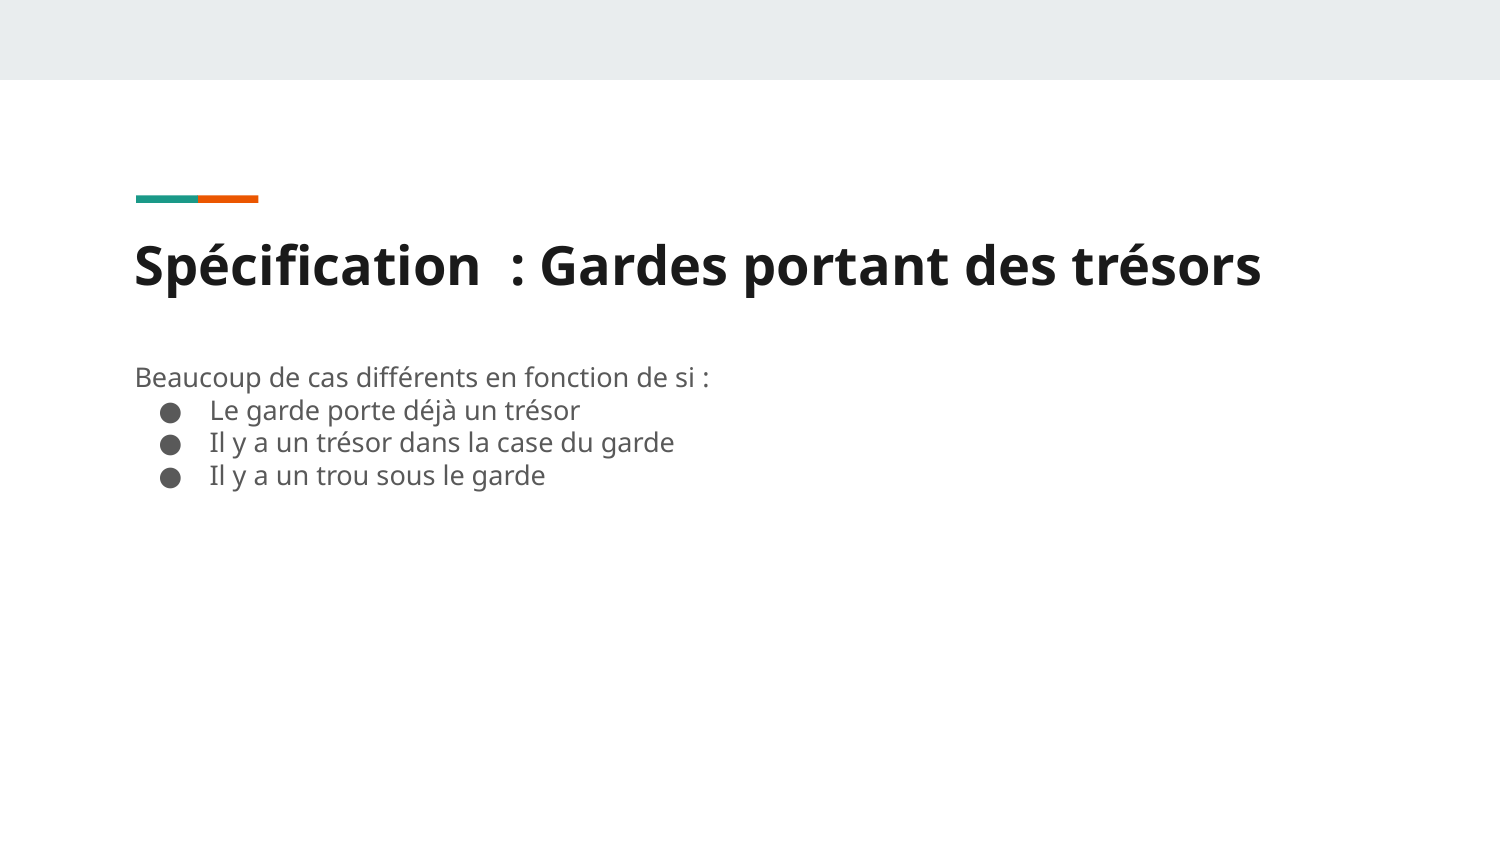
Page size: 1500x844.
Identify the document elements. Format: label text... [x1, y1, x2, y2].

list Beaucoup de cas différents en fonction de si : Le garde porte déjà un trésor Il y a un trésor dans la case du garde Il y a un trou sous le garde [119, 341, 1381, 712]
title Spécification : Gardes portant des trésors [119, 216, 1381, 305]
